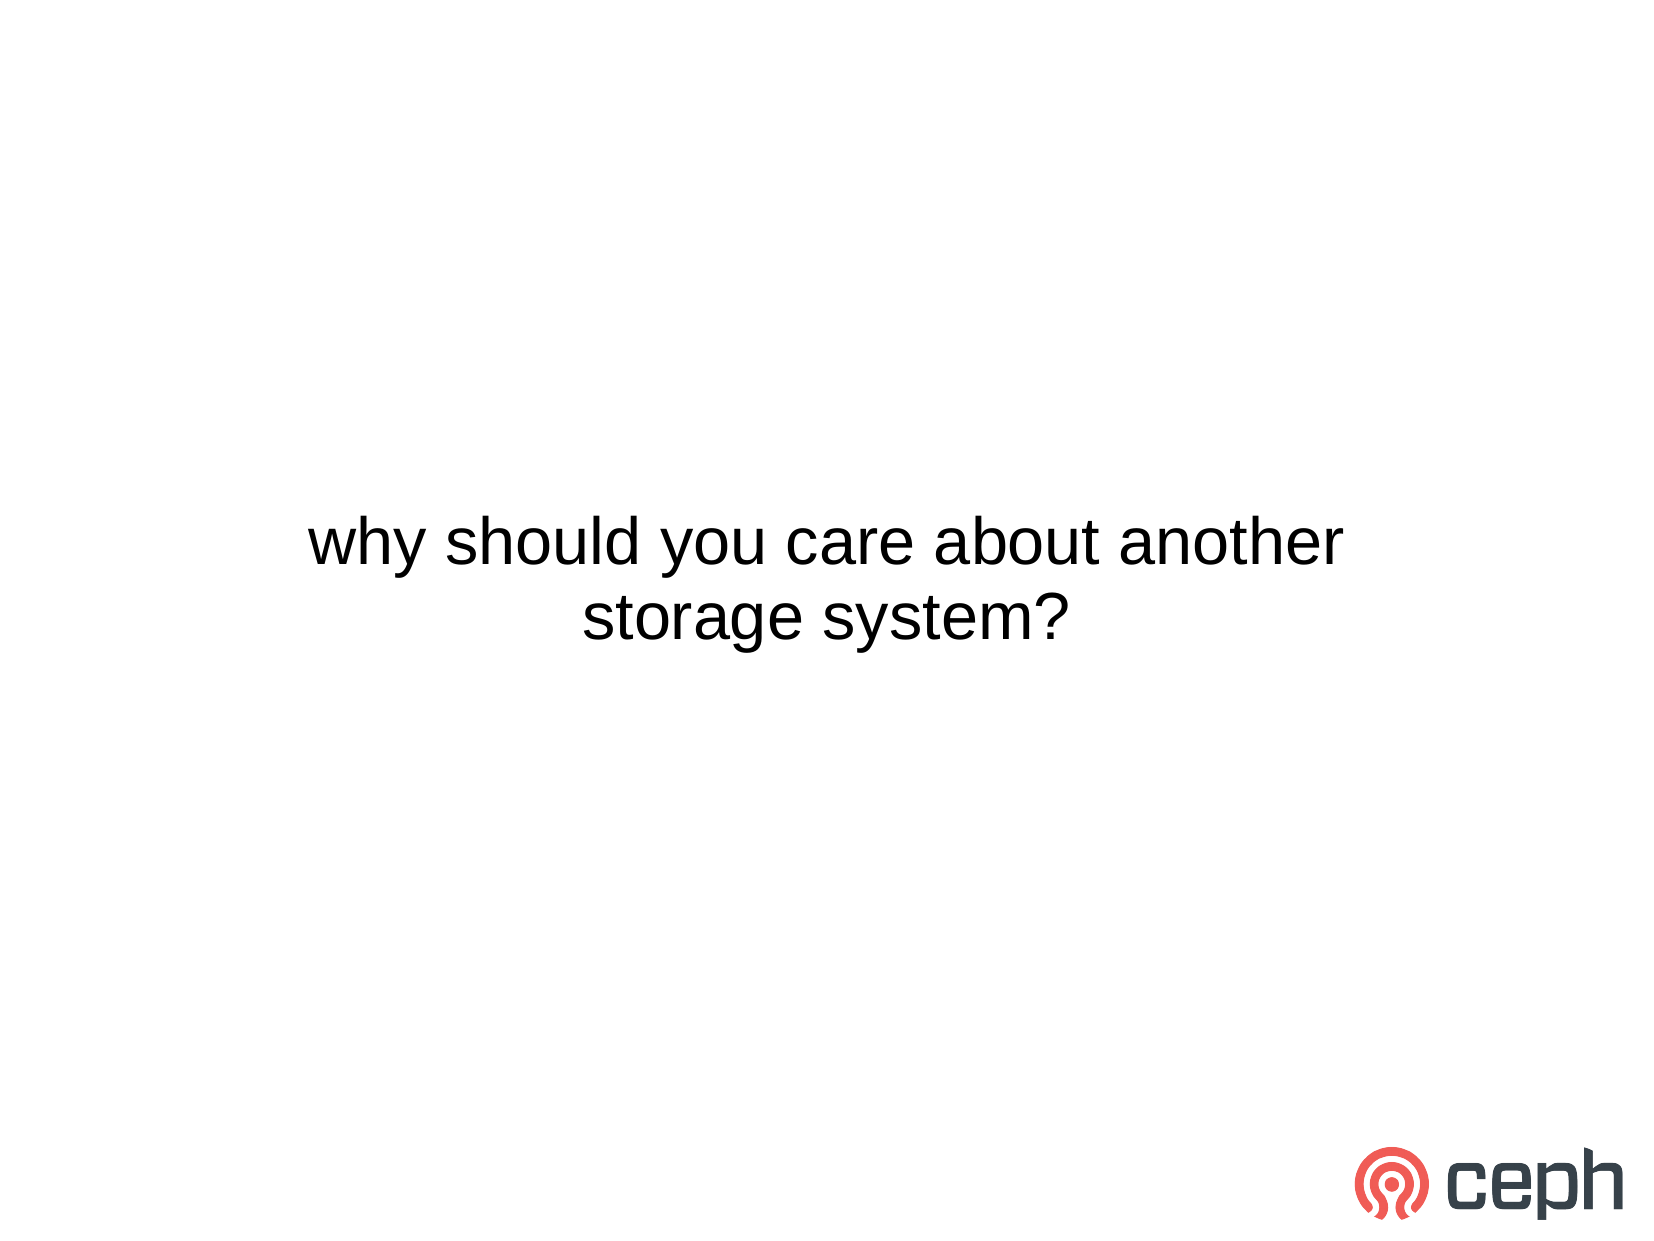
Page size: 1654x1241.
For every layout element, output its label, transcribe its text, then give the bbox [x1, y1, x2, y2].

picture [1308, 1100, 1654, 1241]
subtitle why should you care about another storage system? [82, 49, 1571, 1109]
